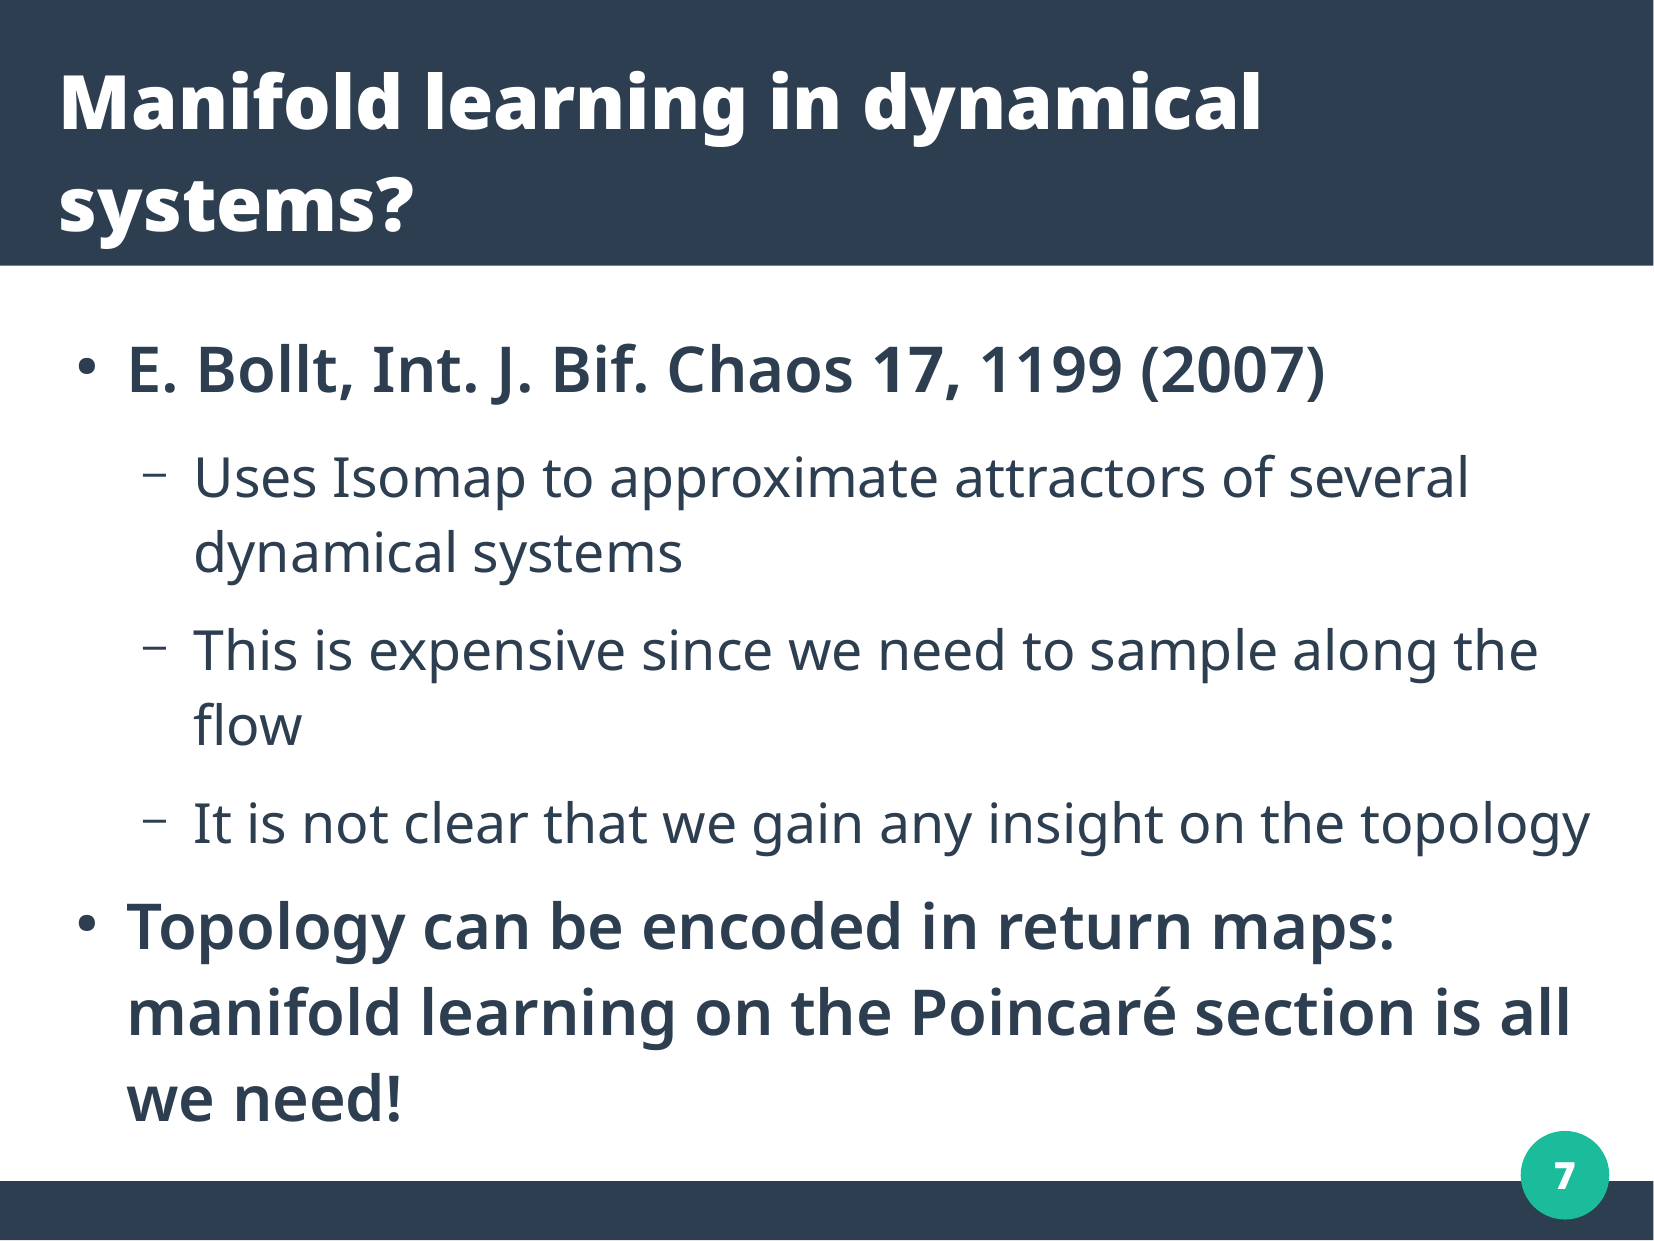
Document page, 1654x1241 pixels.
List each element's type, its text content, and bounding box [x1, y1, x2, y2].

list E. Bollt, Int. J. Bif. Chaos 17, 1199 (2007) Uses Isomap to approximate attractors of several dynamical systems This is expensive since we need to sample along the flow It is not clear that we gain any insight on the topology Topology can be encoded in return maps: manifold learning on the Poincaré section is all we need! [59, 324, 1595, 1152]
title Manifold learning in dynamical systems? [59, 49, 1595, 207]
